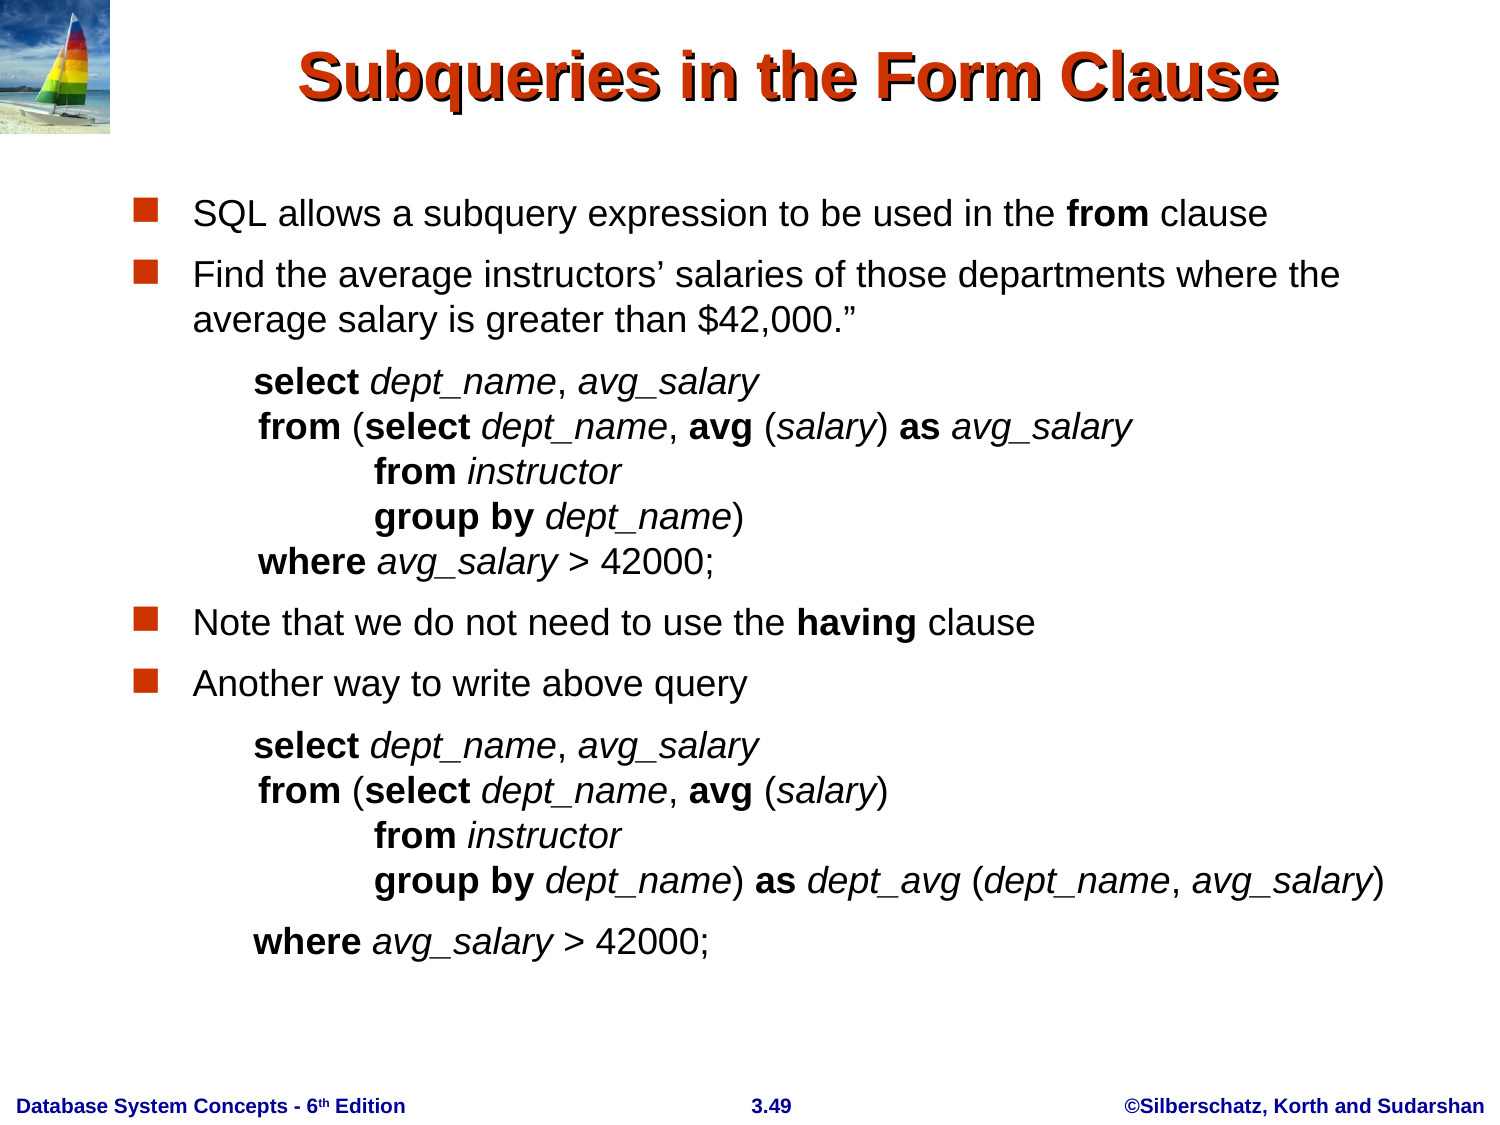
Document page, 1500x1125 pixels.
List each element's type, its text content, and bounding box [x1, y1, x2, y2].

title Subqueries in the Form Clause [125, 19, 1451, 120]
picture [0, 0, 110, 134]
list SQL allows a subquery expression to be used in the from clause Find the average instructors’ salaries of those departments where the average salary is greater than $42,000.” select dept_name, avg_salary from (select dept_name, avg (salary) as avg_salary from instructor group by dept_name) where avg_salary > 42000; Note that we do not need to use the having clause Another way to write above query select dept_name, avg_salary from (select dept_name, avg (salary) from instructor group by dept_name) as dept_avg (dept_name, avg_salary) where avg_salary > 42000; [121, 181, 1409, 982]
